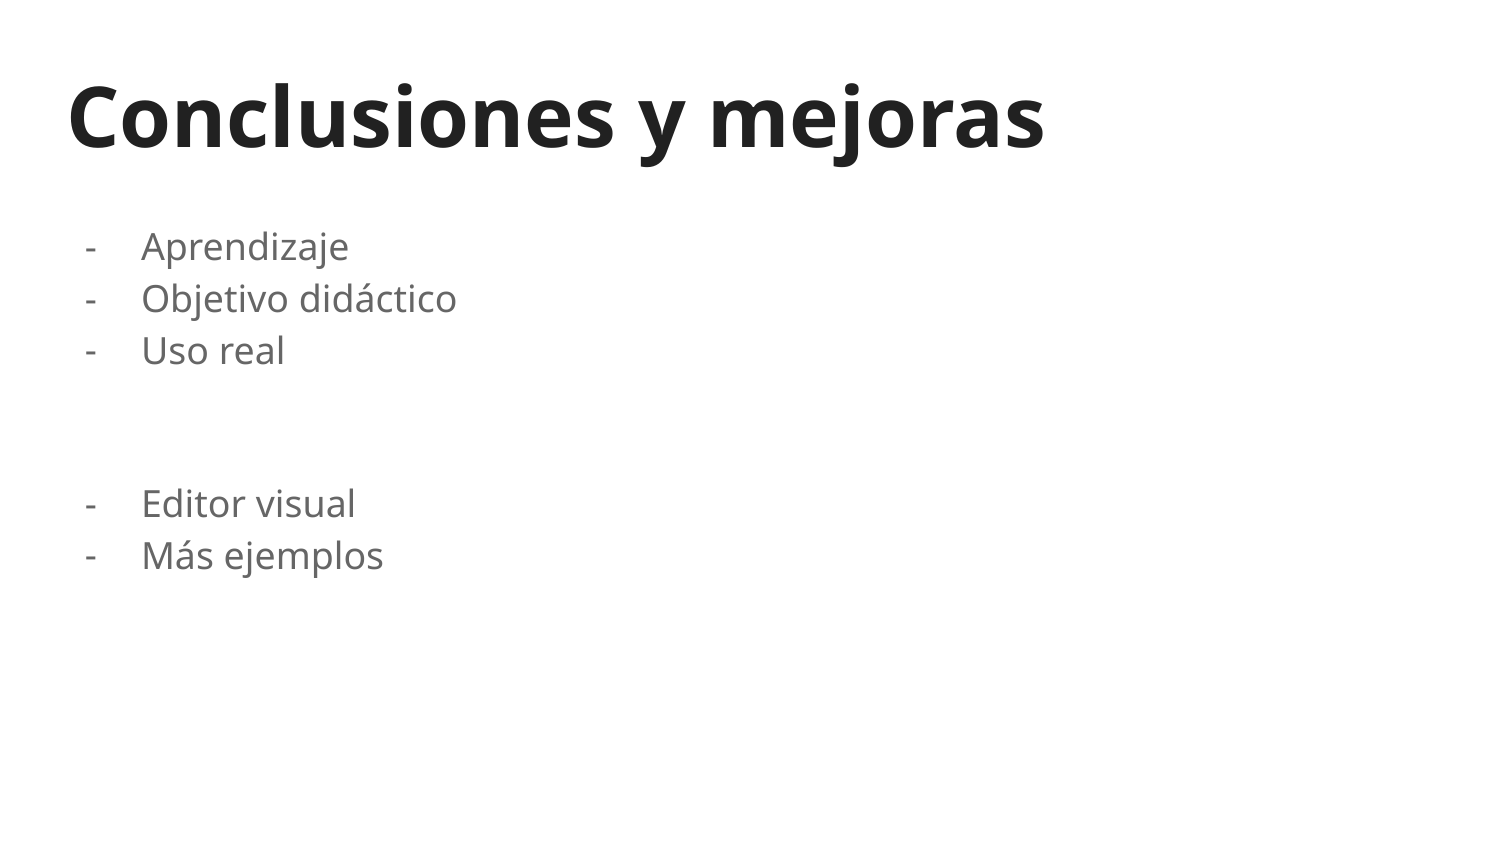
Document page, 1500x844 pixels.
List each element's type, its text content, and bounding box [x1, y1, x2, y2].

title Conclusiones y mejoras [51, 48, 1449, 180]
list Aprendizaje Objetivo didáctico Uso real Editor visual Más ejemplos [51, 201, 1449, 750]
